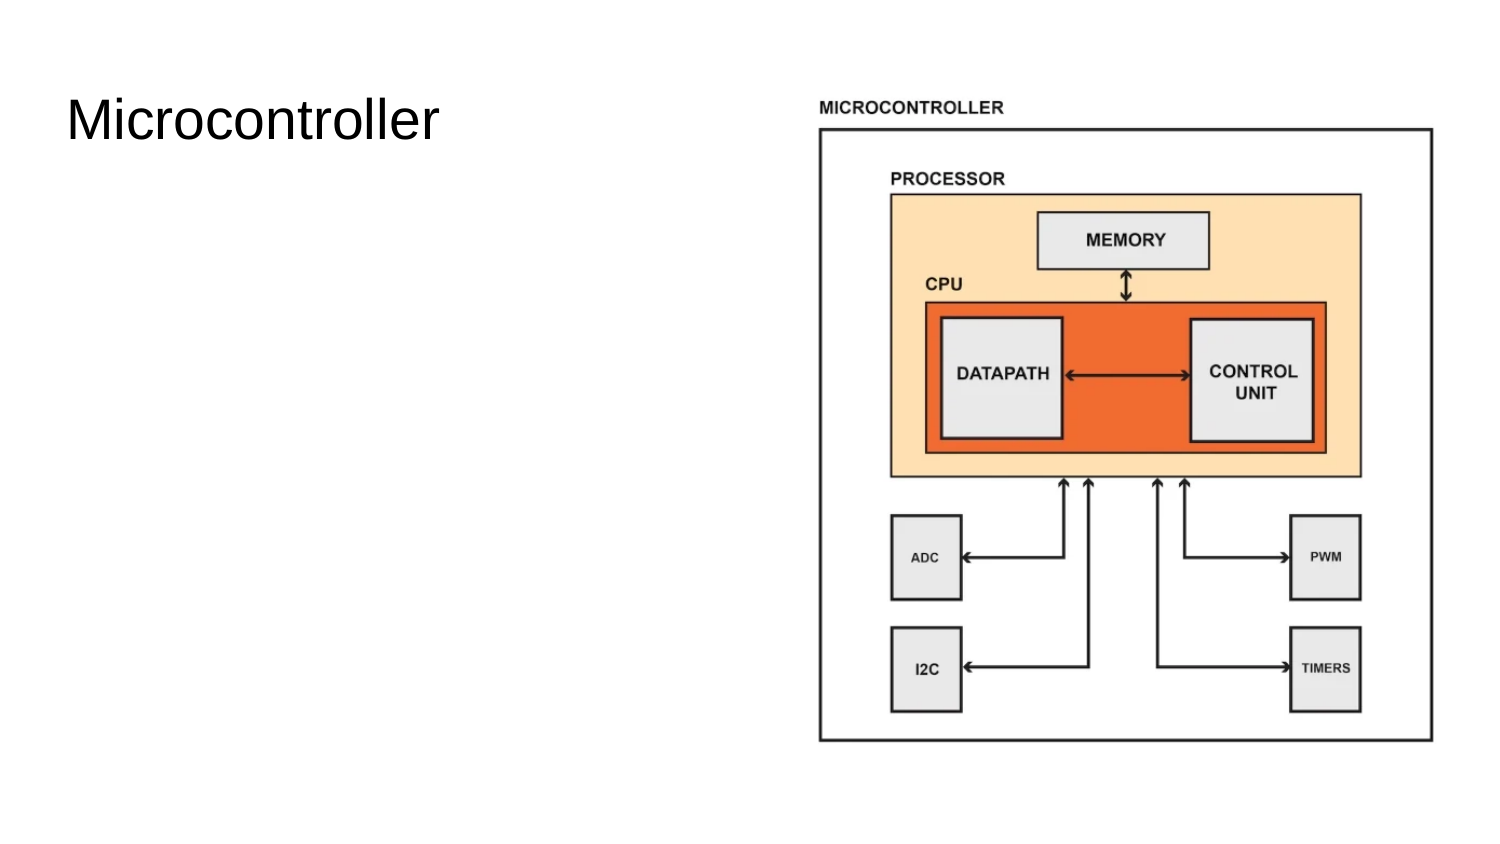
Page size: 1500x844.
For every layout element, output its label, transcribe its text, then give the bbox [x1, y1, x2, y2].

title Microcontroller [51, 72, 1449, 167]
picture [801, 85, 1449, 759]
